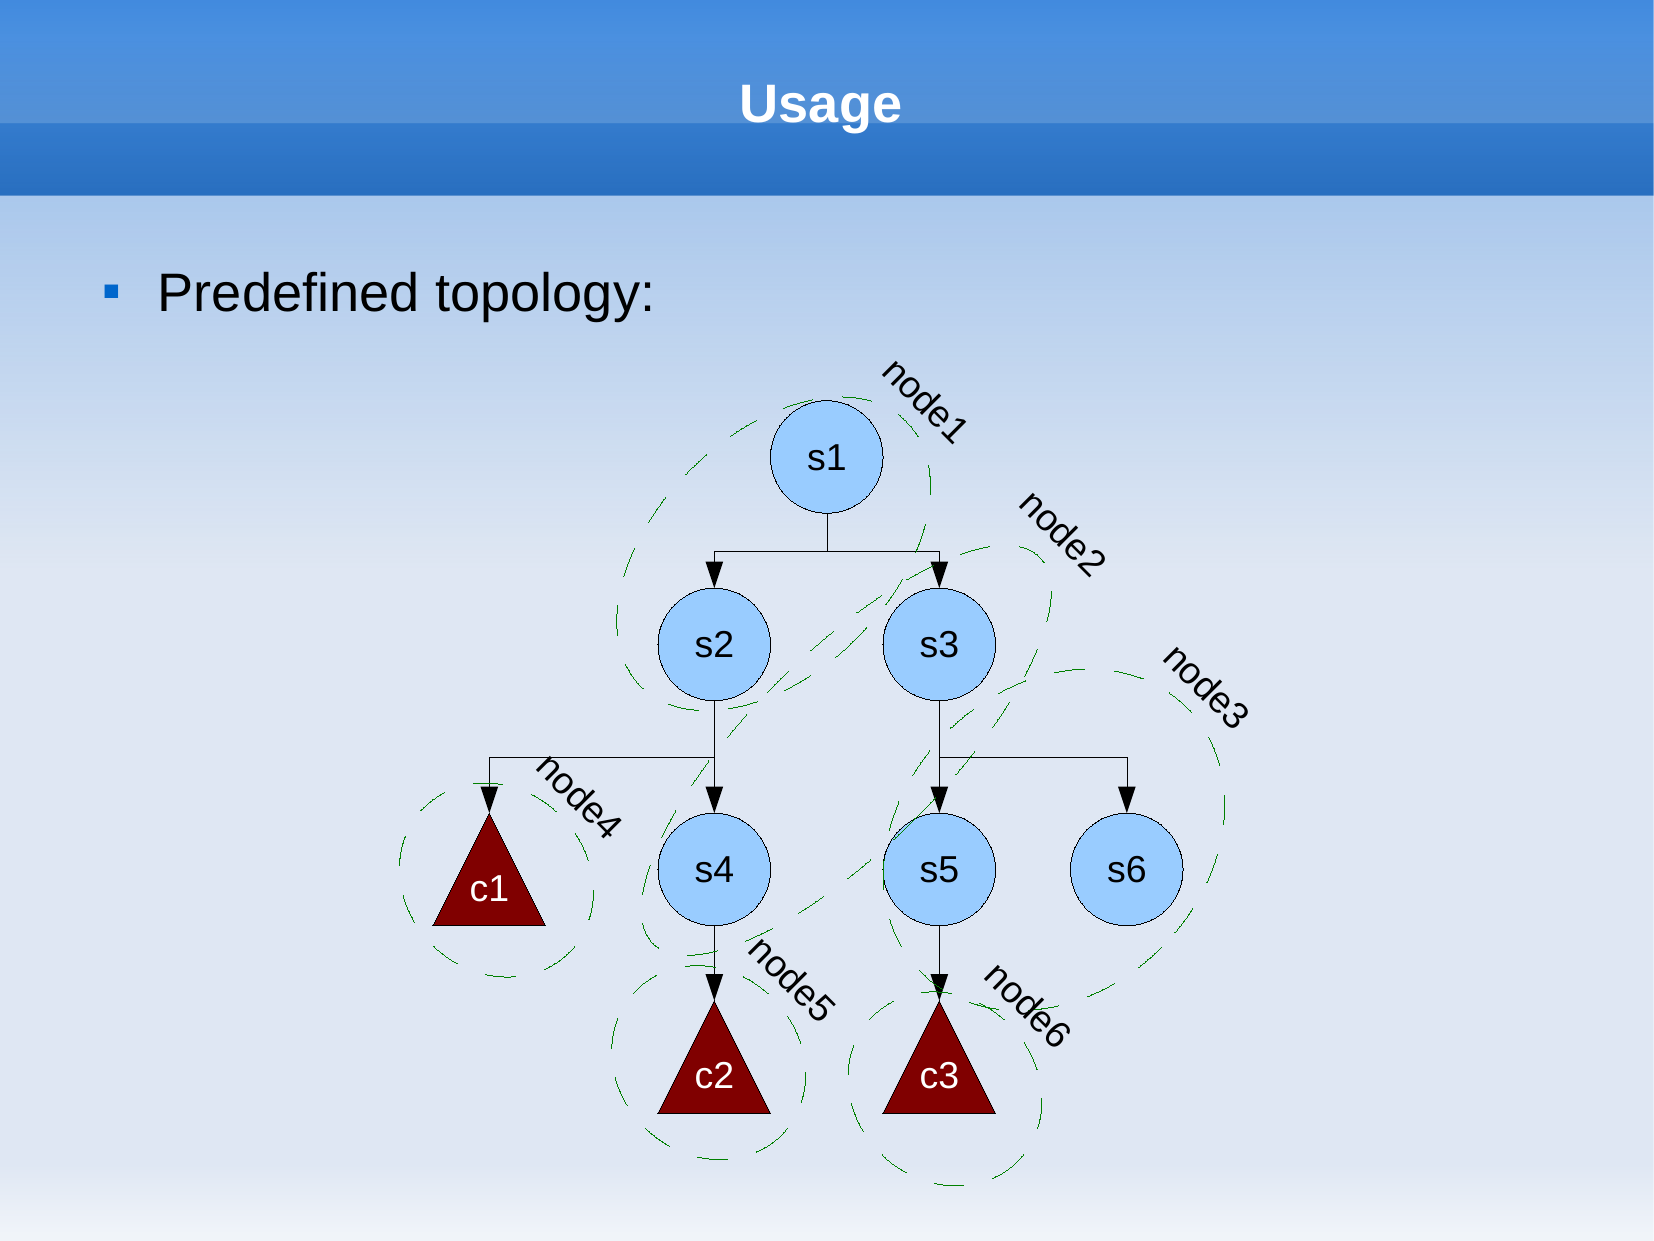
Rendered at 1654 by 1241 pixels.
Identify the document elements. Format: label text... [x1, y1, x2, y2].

text_box node2 [641, 545, 1052, 956]
picture [0, 0, 1654, 1241]
text_box node4 [399, 783, 594, 978]
list Predefined topology: [86, 262, 1576, 1201]
text_box node3 [1019, 999, 1033, 1011]
title Usage [76, 7, 1565, 200]
text_box node1 [616, 396, 931, 711]
text_box node6 [847, 991, 1042, 1186]
text_box node5 [611, 965, 806, 1160]
text_box node3 [883, 669, 1225, 1011]
